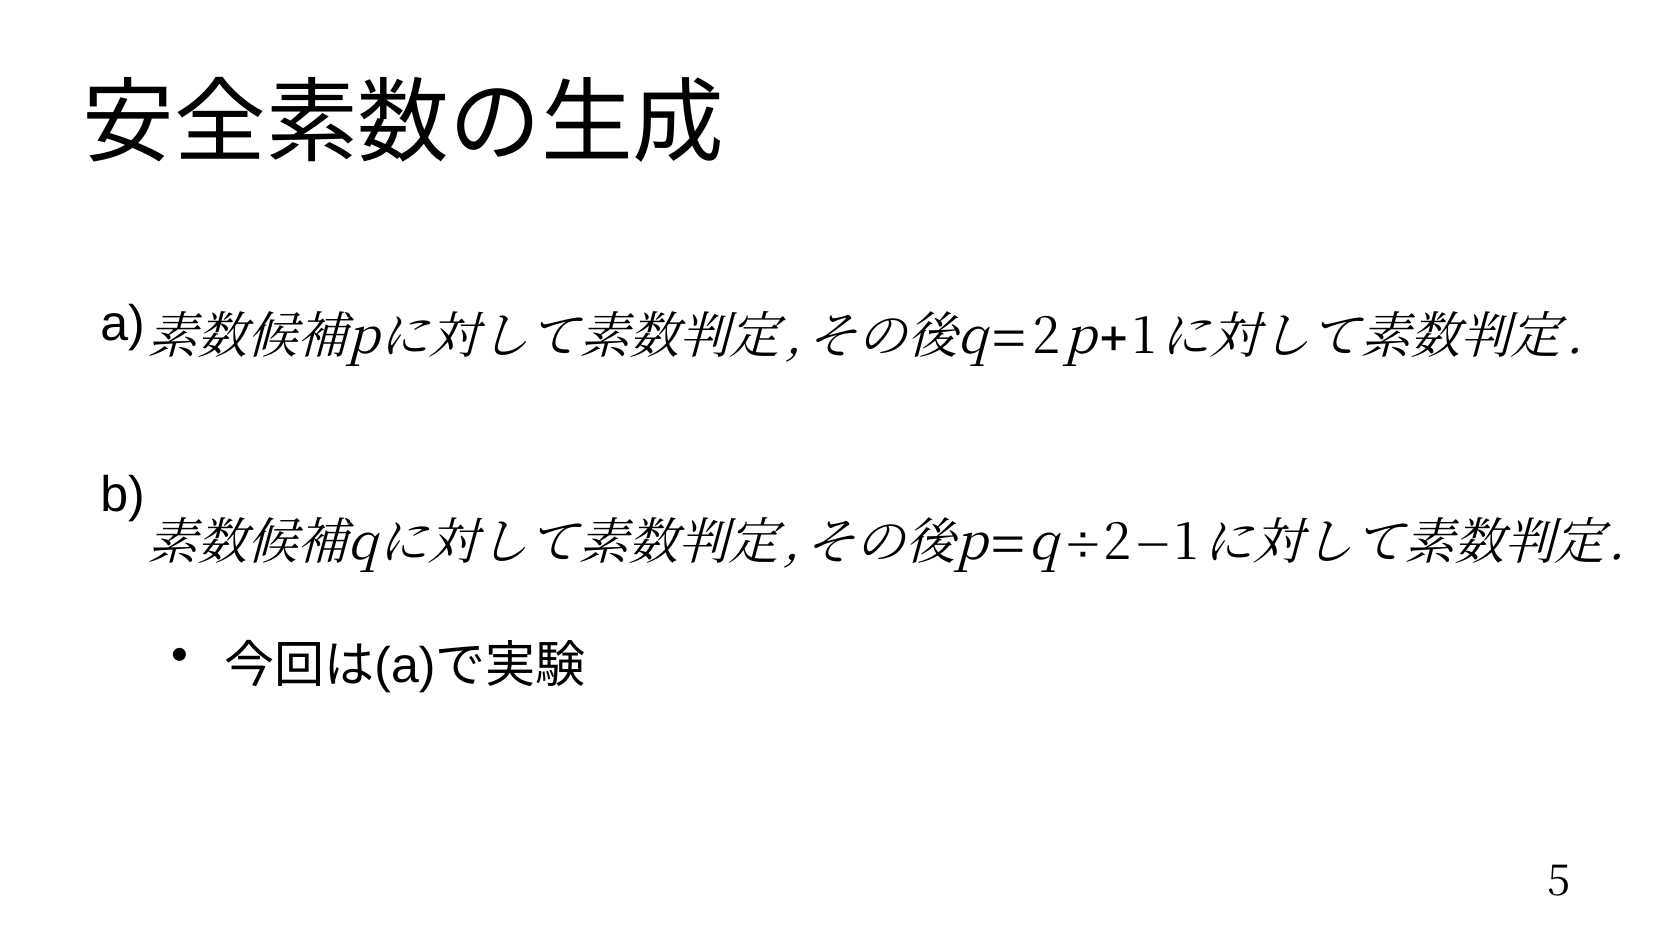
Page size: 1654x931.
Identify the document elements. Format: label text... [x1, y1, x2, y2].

chart [147, 501, 1626, 574]
title 安全素数の生成 [82, 37, 1571, 193]
list 今回は(a)で実験 [82, 295, 1571, 835]
chart [147, 295, 1583, 368]
